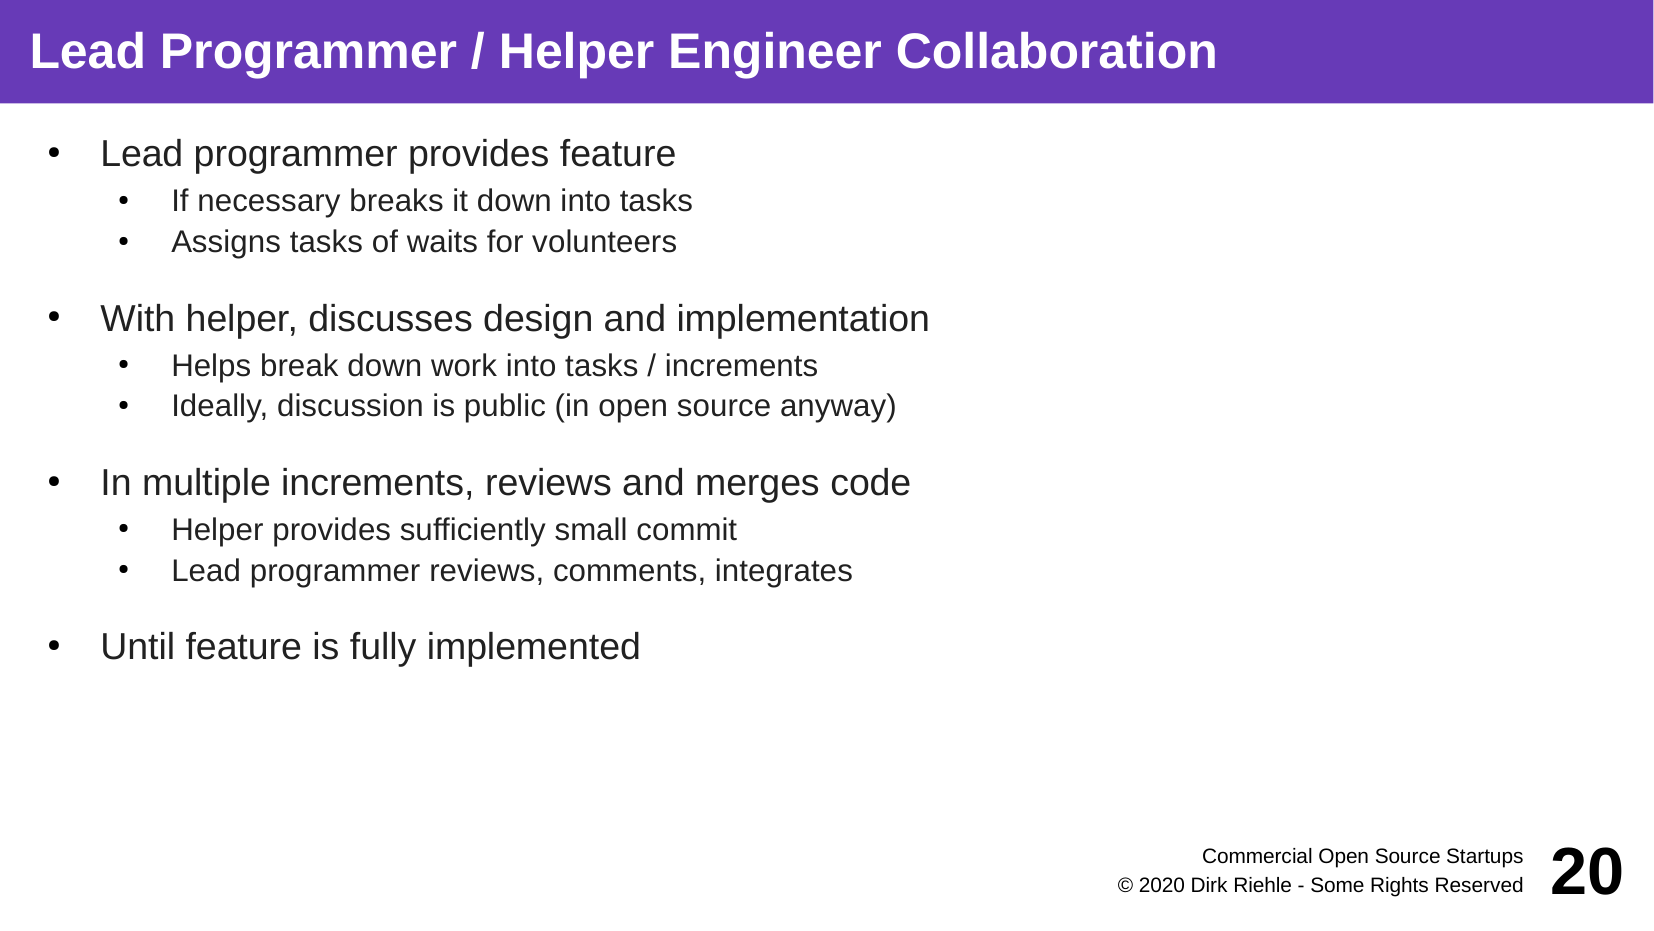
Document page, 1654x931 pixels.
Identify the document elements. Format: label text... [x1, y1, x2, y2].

list Lead programmer provides feature If necessary breaks it down into tasks Assigns tasks of waits for volunteers With helper, discusses design and implementation Helps break down work into tasks / increments Ideally, discussion is public (in open source anyway) In multiple increments, reviews and merges code Helper provides sufficiently small commit Lead programmer reviews, comments, integrates Until feature is fully implemented [29, 132, 1625, 813]
title Lead Programmer / Helper Engineer Collaboration [0, 0, 1654, 104]
